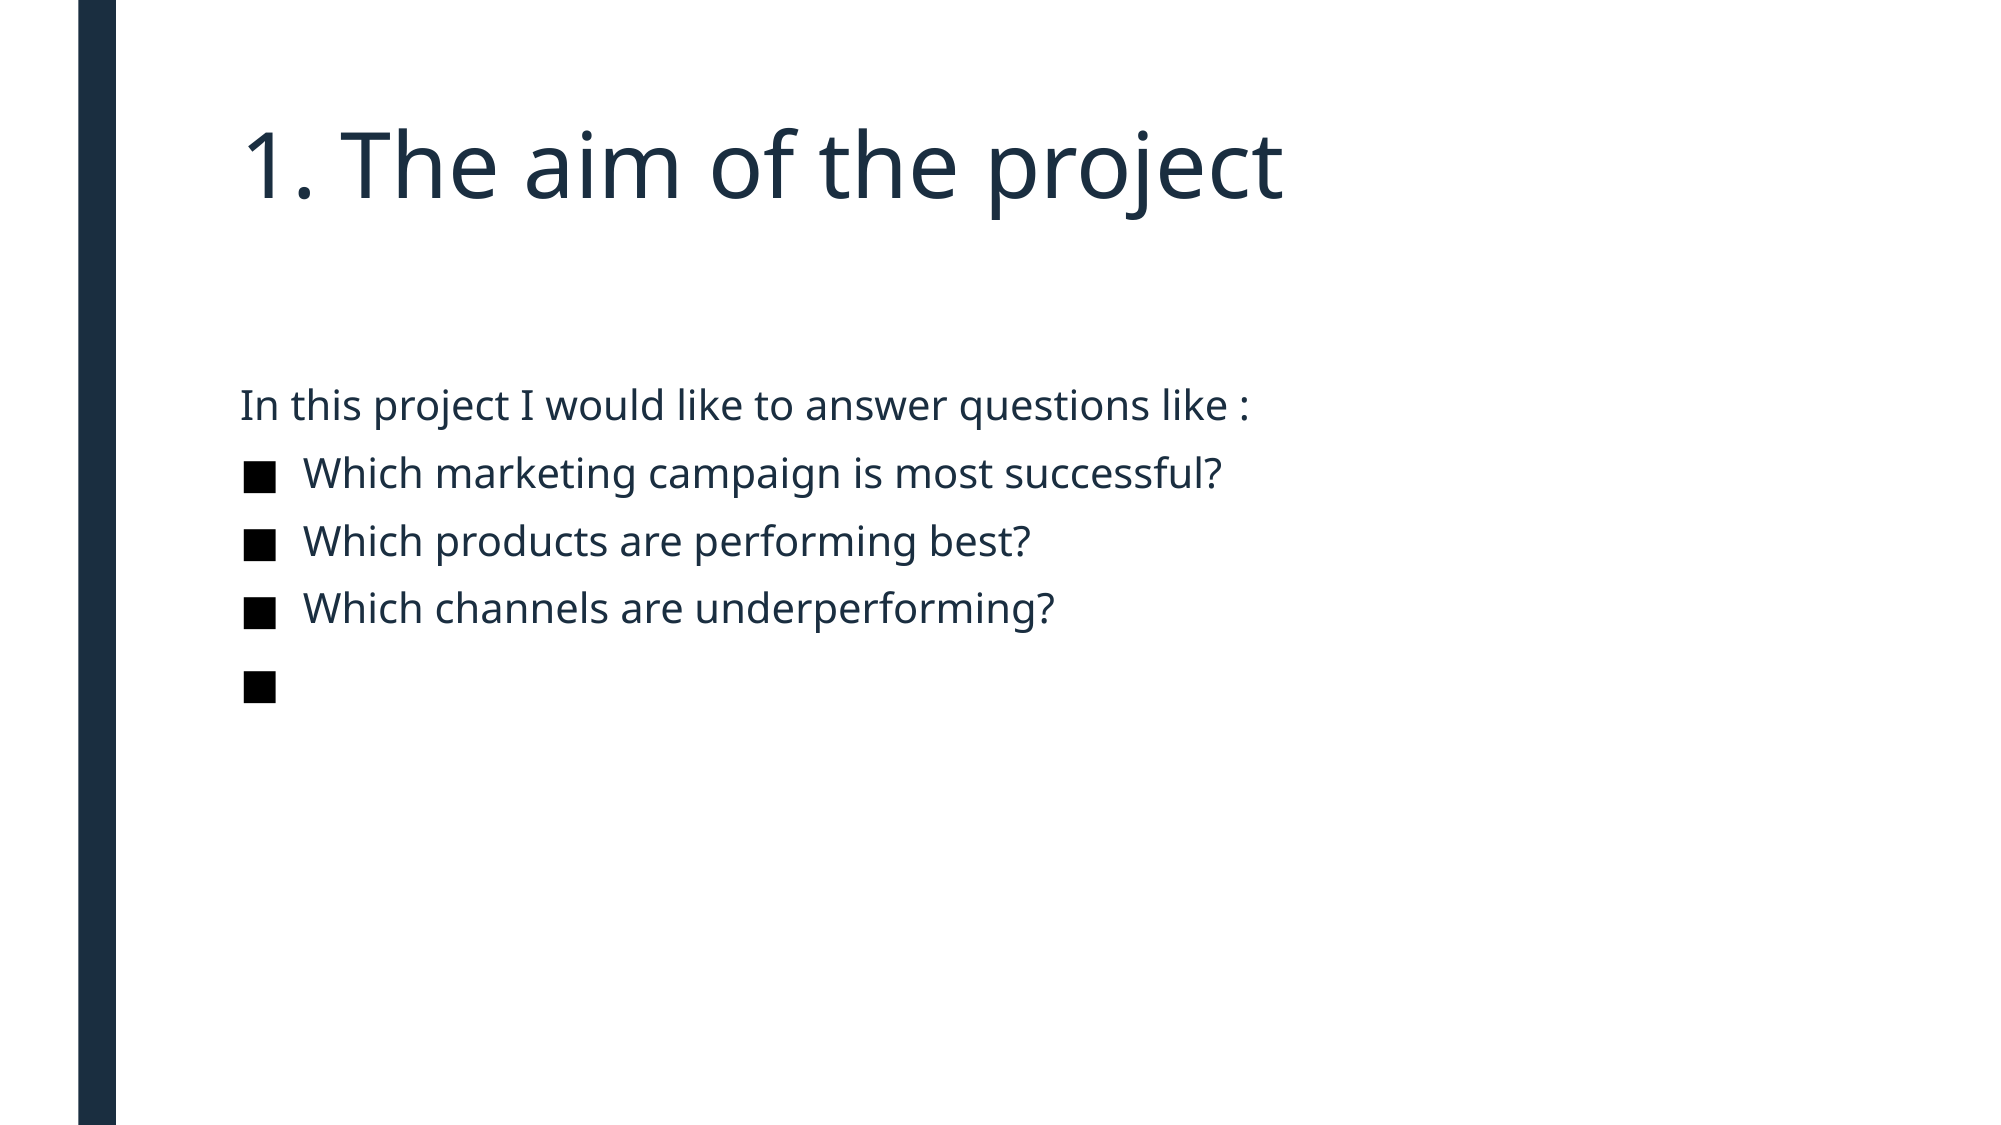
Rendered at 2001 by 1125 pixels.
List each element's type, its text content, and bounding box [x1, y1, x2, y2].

text_box In this project I would like to answer questions like : Which marketing campaign is most successful? Which products are performing best? Which channels are underperforming? [225, 375, 1801, 963]
title 1. The aim of the project [225, 112, 1801, 357]
